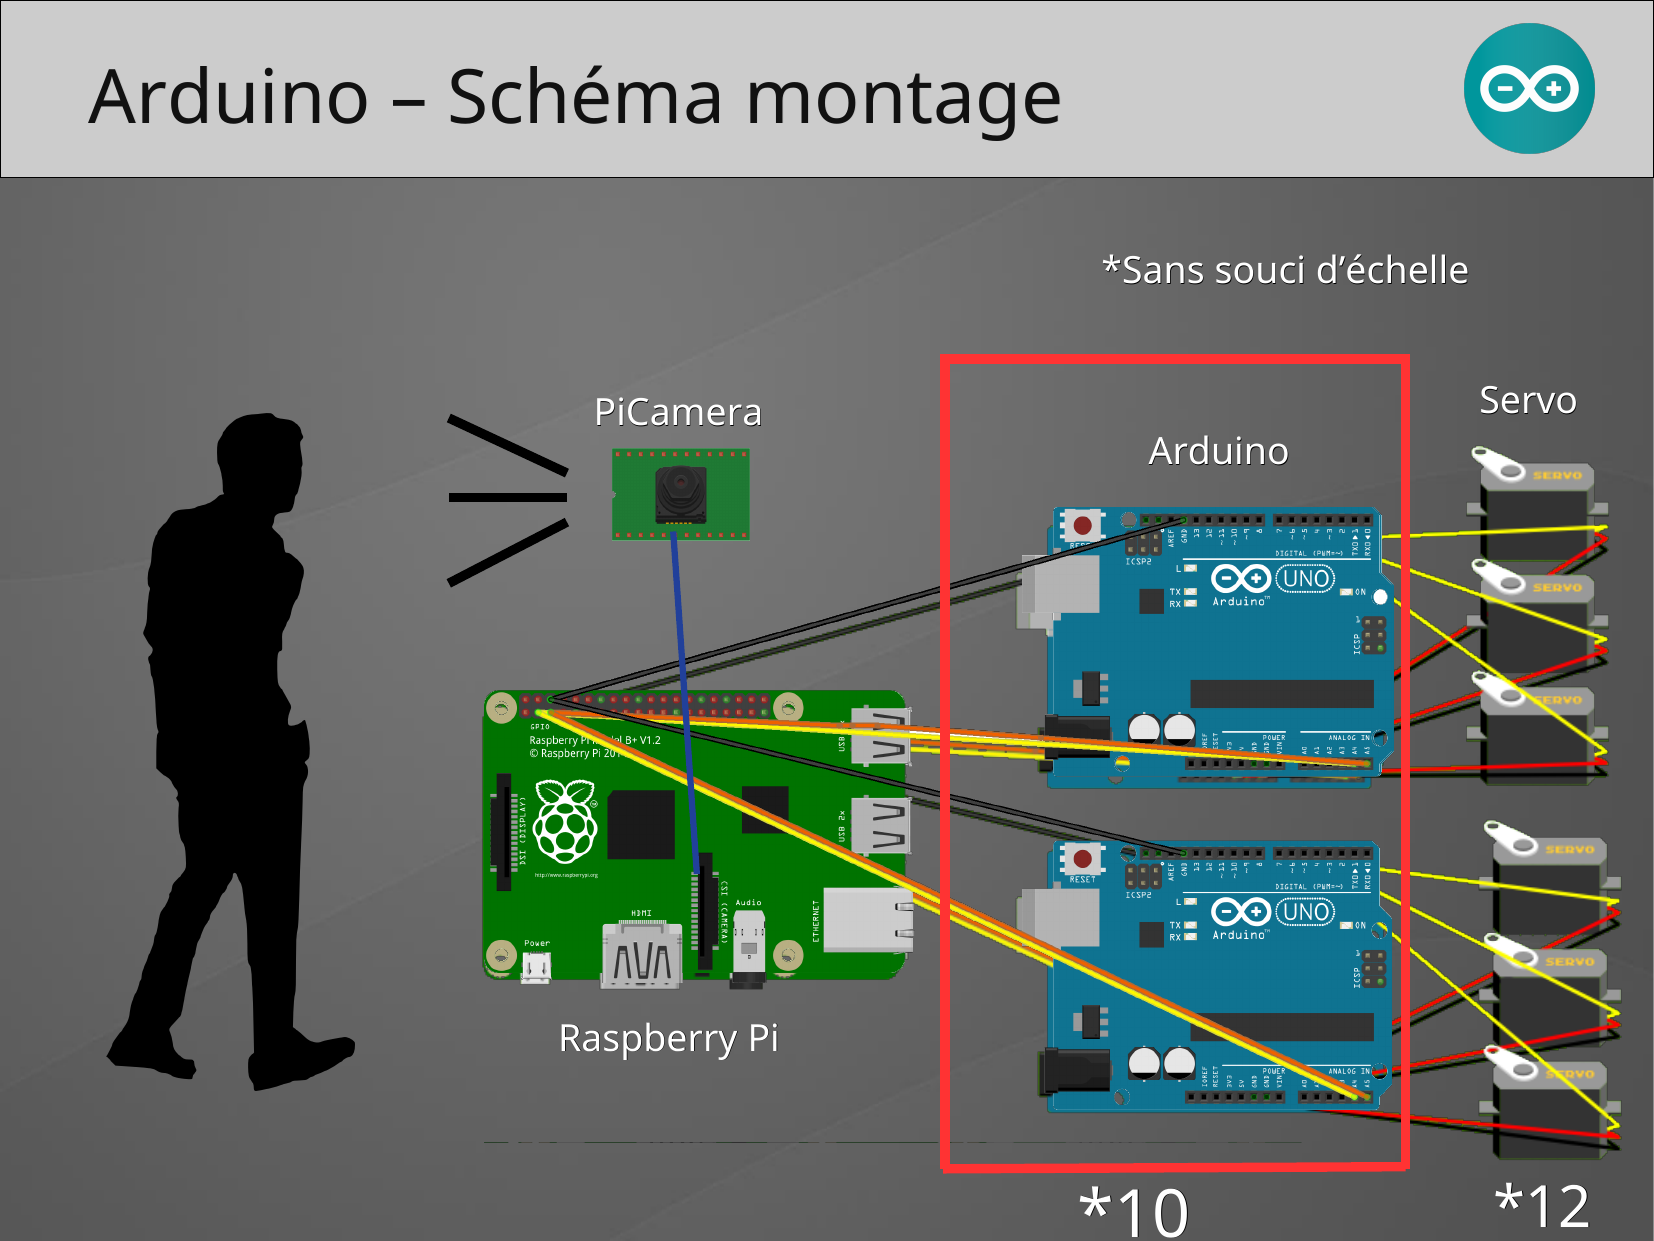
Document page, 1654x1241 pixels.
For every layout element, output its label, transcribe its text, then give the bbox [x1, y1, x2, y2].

text_box *Sans souci d’échelle [1086, 236, 1583, 297]
text_box Raspberry Pi [543, 1003, 827, 1065]
text_box PiCamera [578, 377, 804, 439]
text_box Arduino [1133, 417, 1312, 478]
text_box Servo [1464, 366, 1630, 472]
text_box Arduino – Schéma montage [0, 35, 1123, 178]
text_box *10 [1062, 1158, 1229, 1163]
picture [1464, 23, 1595, 154]
text_box *10 [1062, 1173, 1229, 1241]
text_box [1110, 420, 1217, 491]
picture [950, 364, 1401, 1164]
text_box [0, 0, 1654, 177]
picture [0, 178, 1654, 1241]
text_box *12 [1478, 1157, 1645, 1241]
